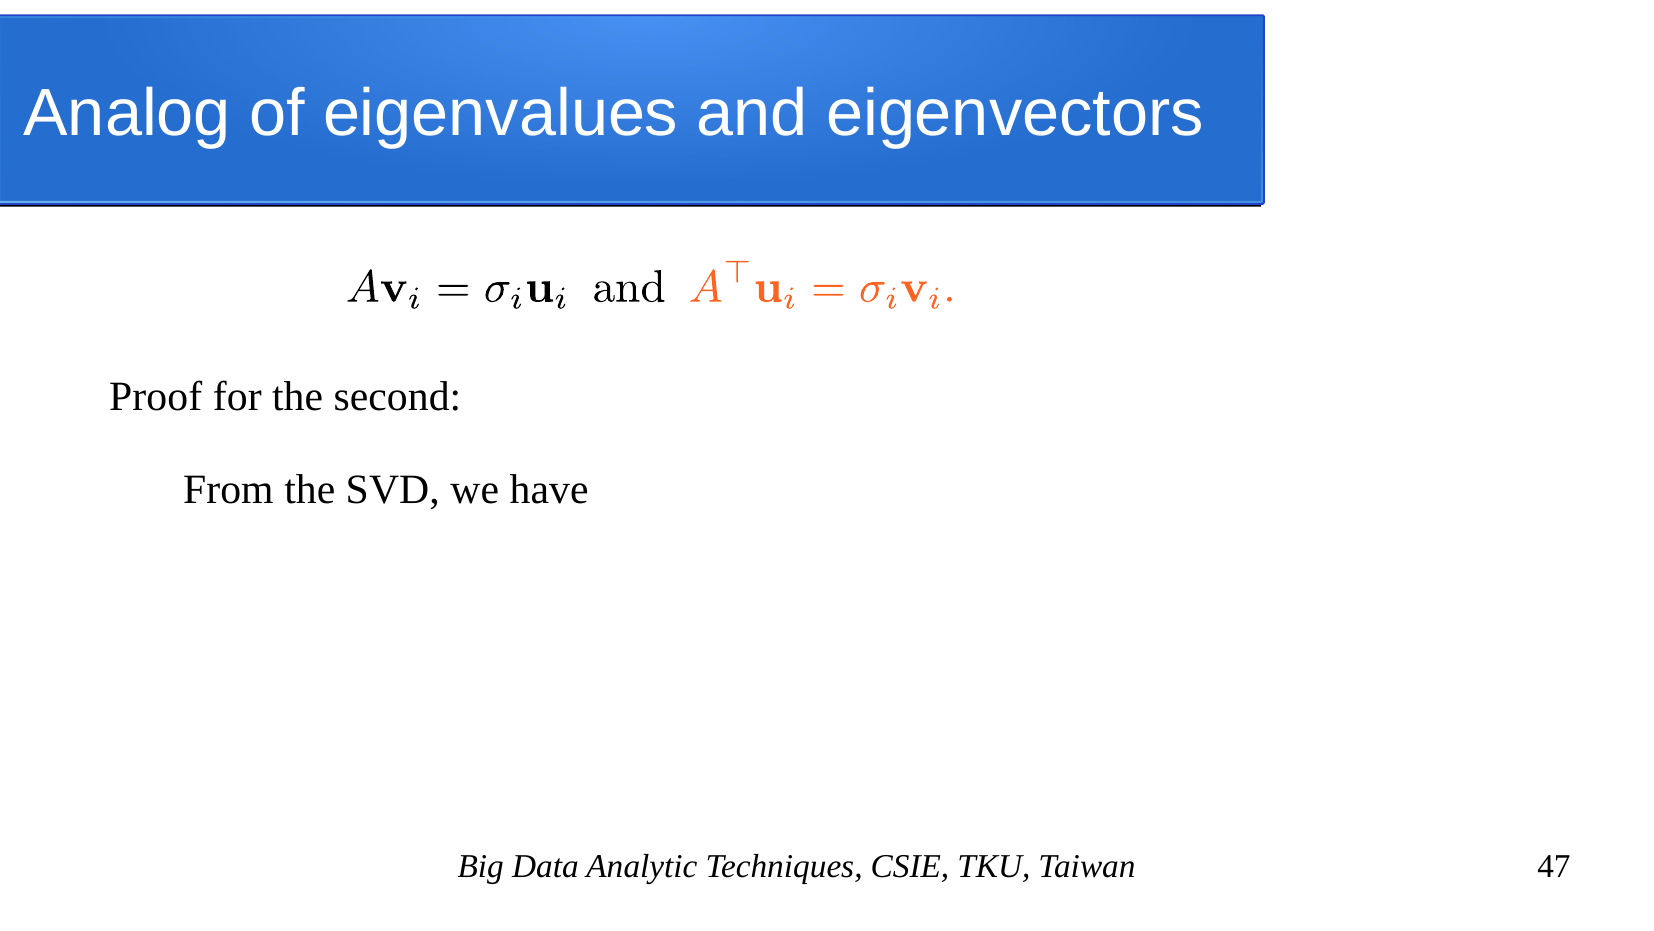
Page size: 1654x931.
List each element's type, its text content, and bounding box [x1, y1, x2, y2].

text_box Proof for the second: From the SVD, we have [94, 366, 745, 574]
picture [343, 259, 954, 311]
title Analog of eigenvalues and eigenvectors [23, 35, 1217, 189]
